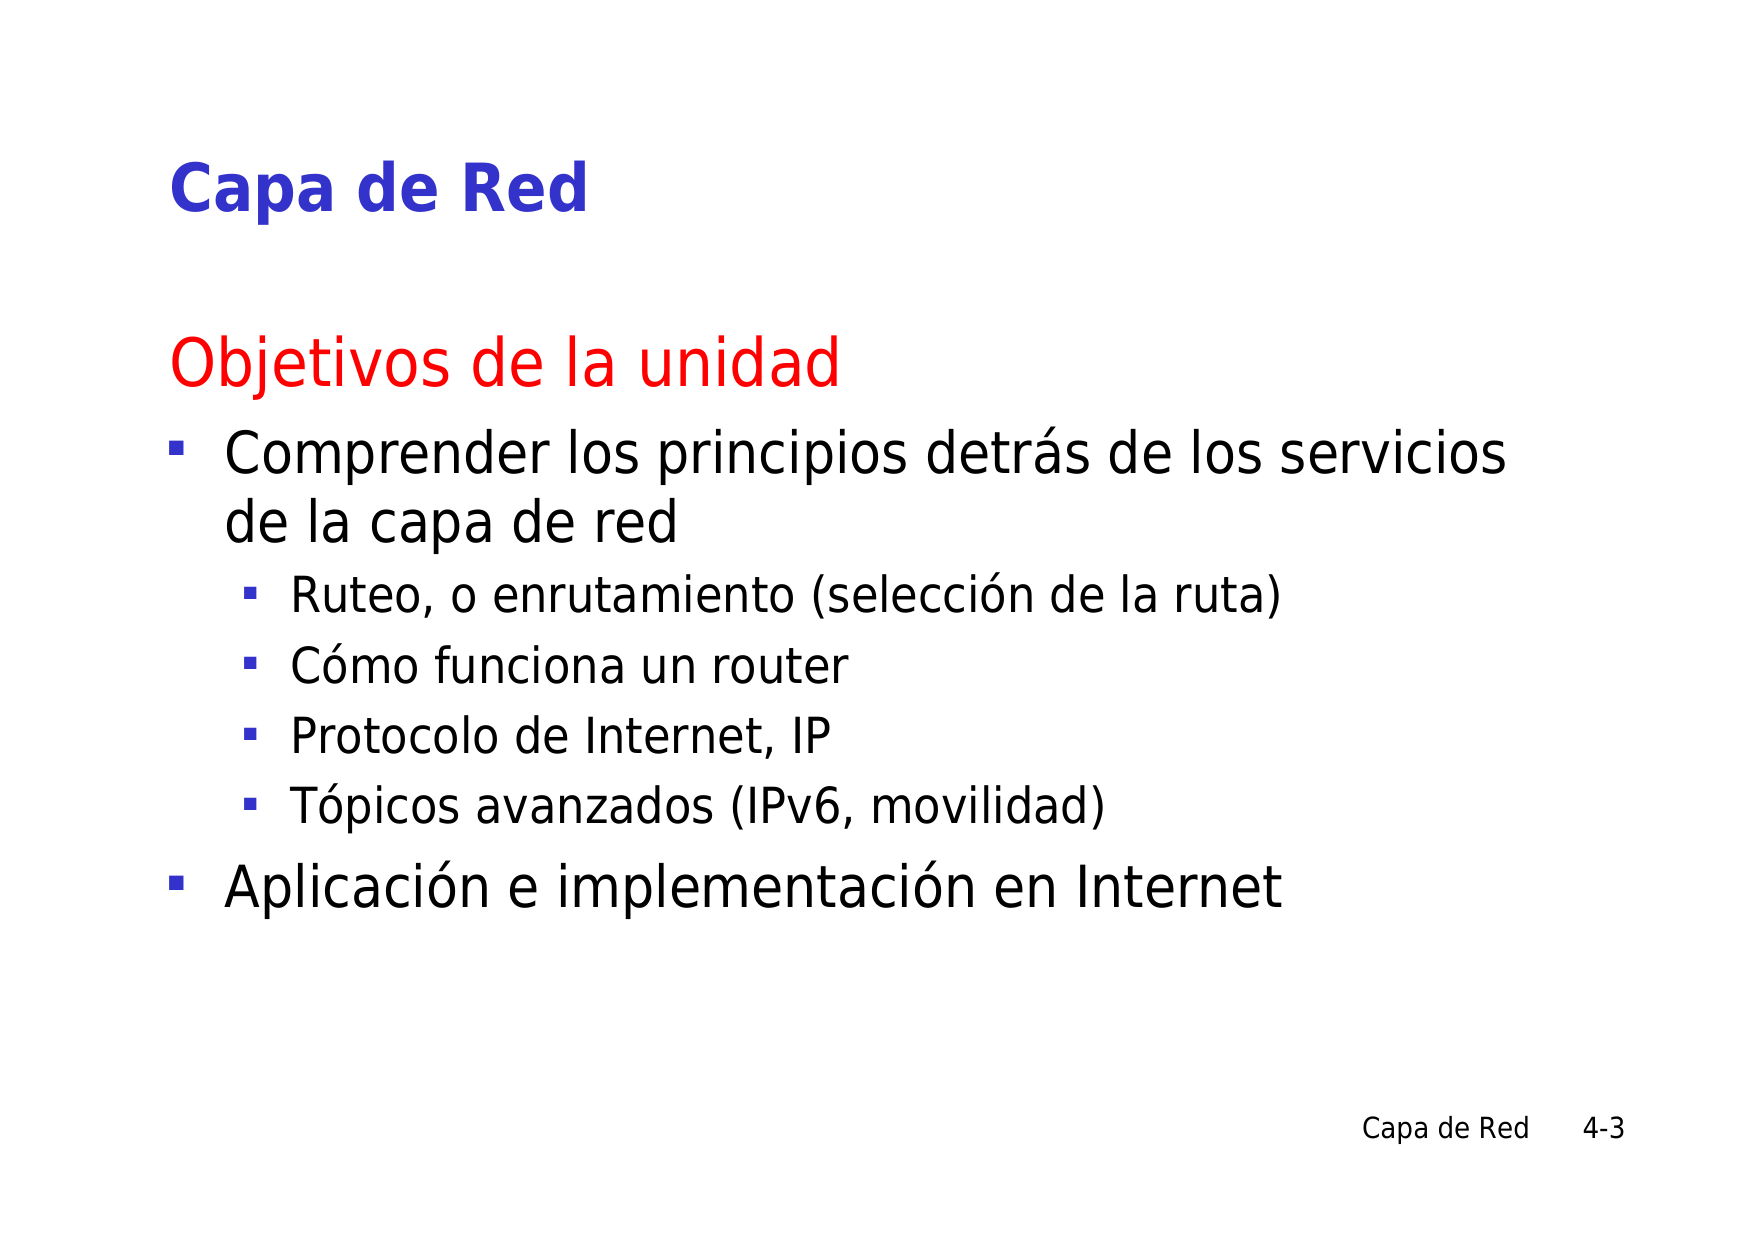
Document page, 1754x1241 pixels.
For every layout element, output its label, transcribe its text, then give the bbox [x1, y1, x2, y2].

list Objetivos de la unidad Comprender los principios detrás de los servicios de la capa de red Ruteo, o enrutamiento (selección de la ruta) Cómo funciona un router Protocolo de Internet, IP Tópicos avanzados (IPv6, movilidad) Aplicación e implementación en Internet [154, 320, 1545, 972]
title Capa de Red [154, 82, 1545, 297]
